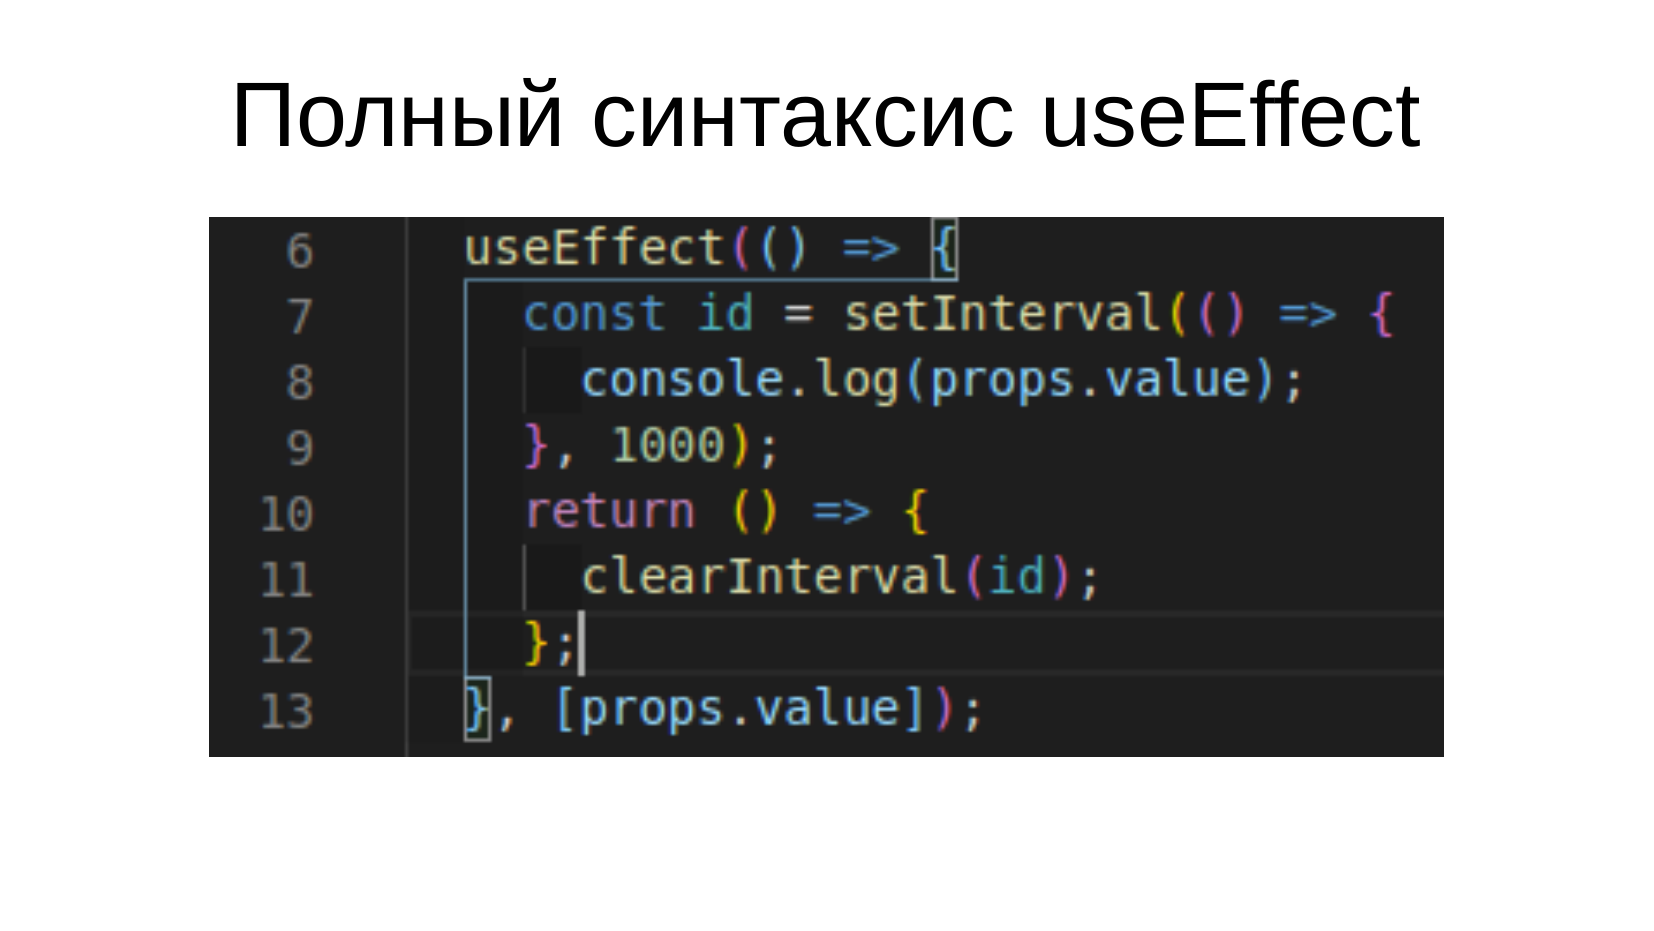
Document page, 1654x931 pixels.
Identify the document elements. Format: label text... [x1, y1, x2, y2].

title Полный синтаксис useEffect [82, 37, 1571, 193]
picture [209, 217, 1444, 758]
